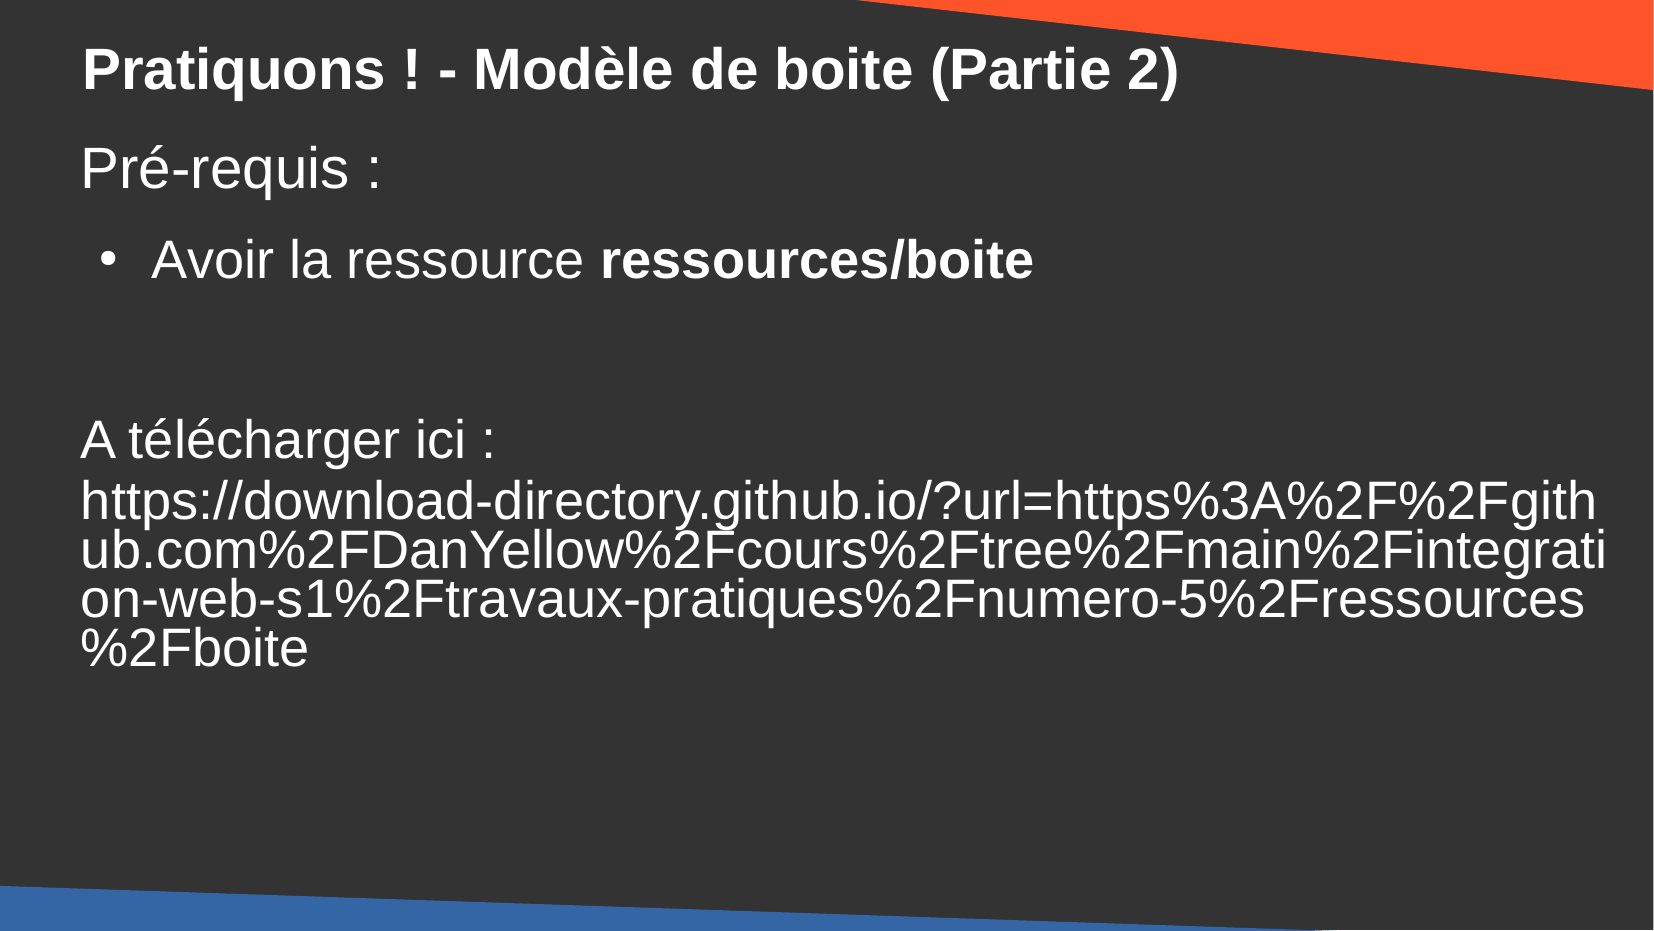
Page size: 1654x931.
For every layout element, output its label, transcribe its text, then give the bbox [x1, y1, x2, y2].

text_box [855, 0, 1654, 91]
list Pré-requis : Avoir la ressource ressources/boite A télécharger ici : https://download-directory.github.io/?url=https%3A%2F%2Fgithub.com%2FDanYellow%2Fcours%2Ftree%2Fmain%2Fintegration-web-s1%2Ftravaux-pratiques%2Fnumero-5%2Fressources%2Fboite [80, 135, 1620, 697]
text_box [0, 885, 1337, 931]
title Pratiquons ! - Modèle de boite (Partie 2) [82, 37, 1571, 114]
